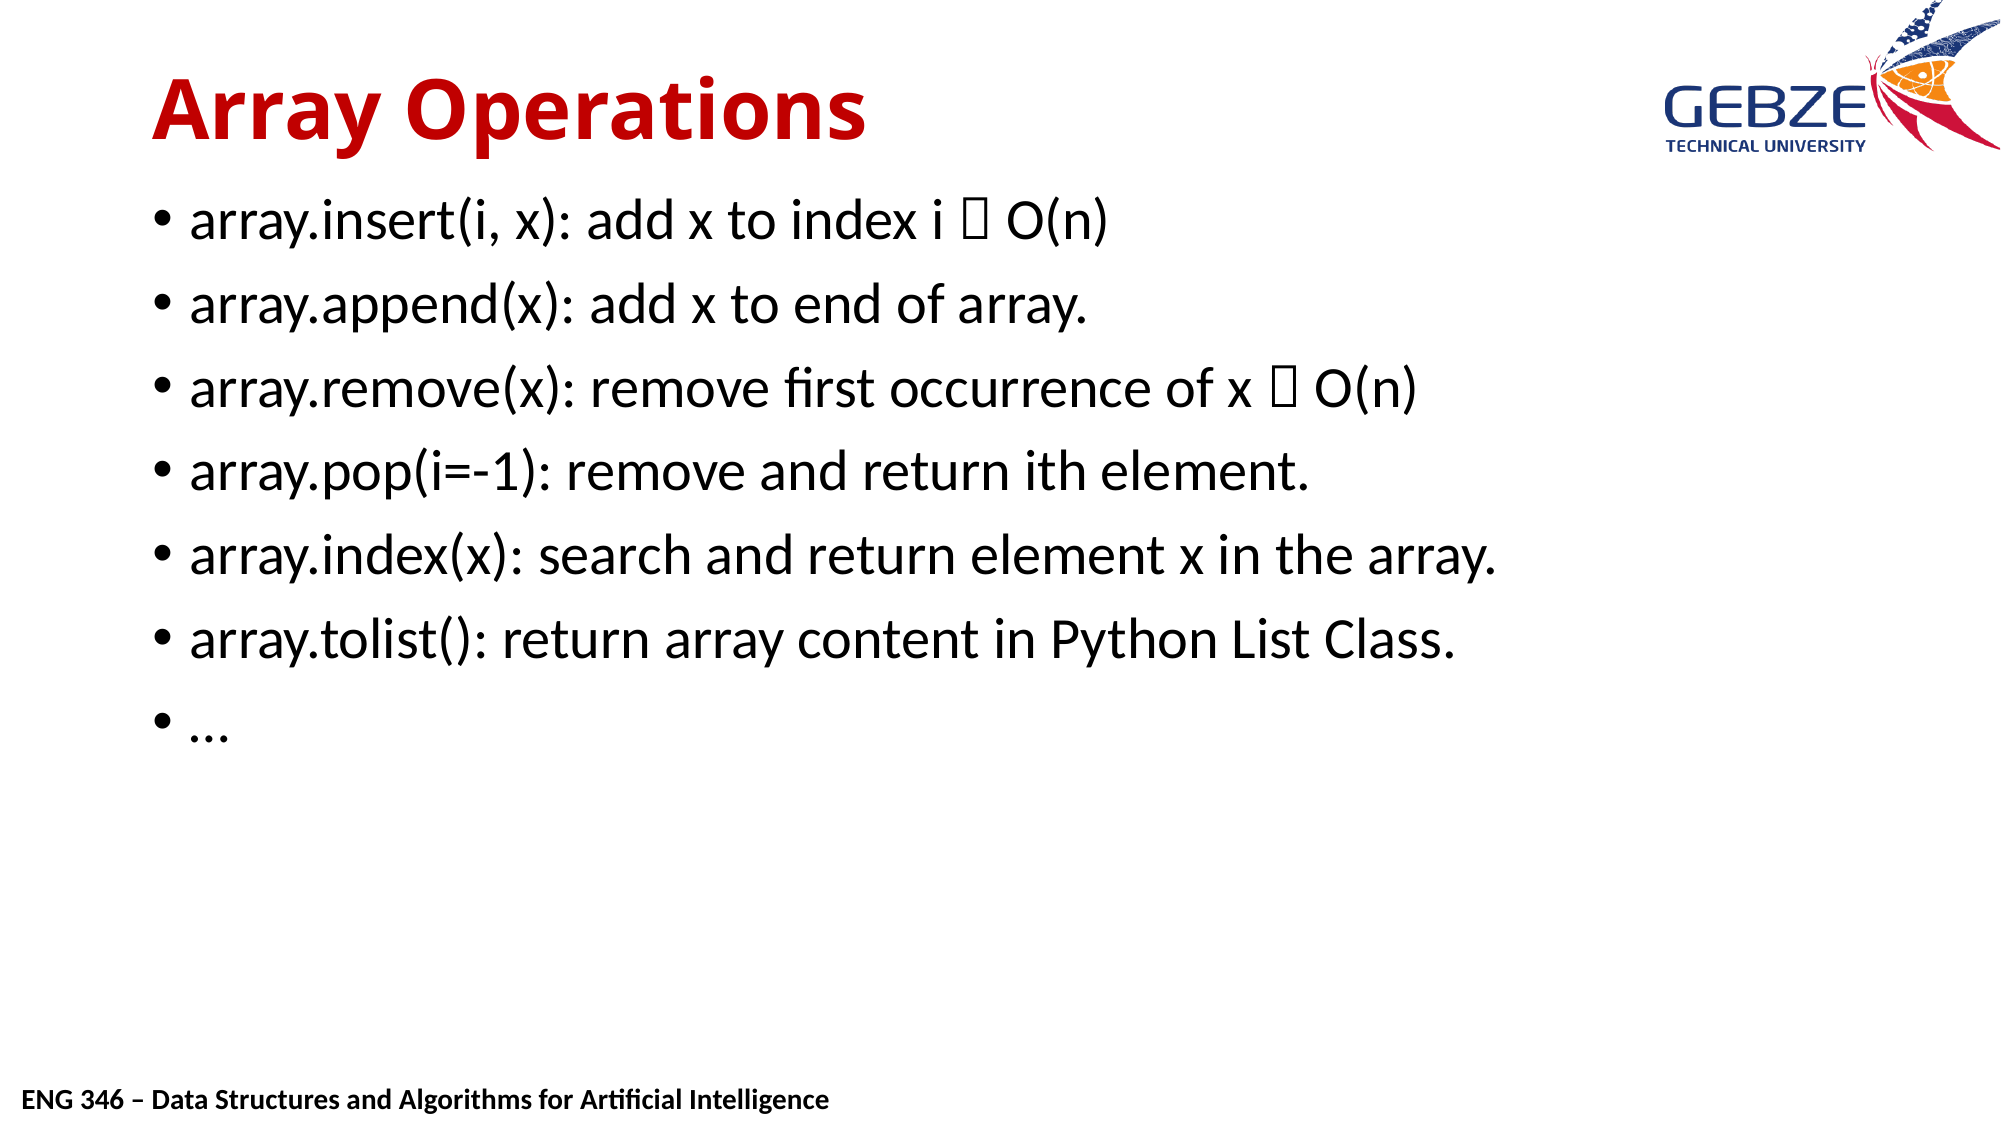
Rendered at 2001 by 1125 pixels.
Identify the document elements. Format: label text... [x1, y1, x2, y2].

picture [1665, 0, 2001, 152]
title Array Operations [137, 59, 1863, 166]
list array.insert(i, x): add x to index i  O(n) array.append(x): add x to end of array. array.remove(x): remove first occurrence of x  O(n) array.pop(i=-1): remove and return ith element. array.index(x): search and return element x in the array. array.tolist(): return array content in Python List Class. … [137, 181, 1863, 1014]
